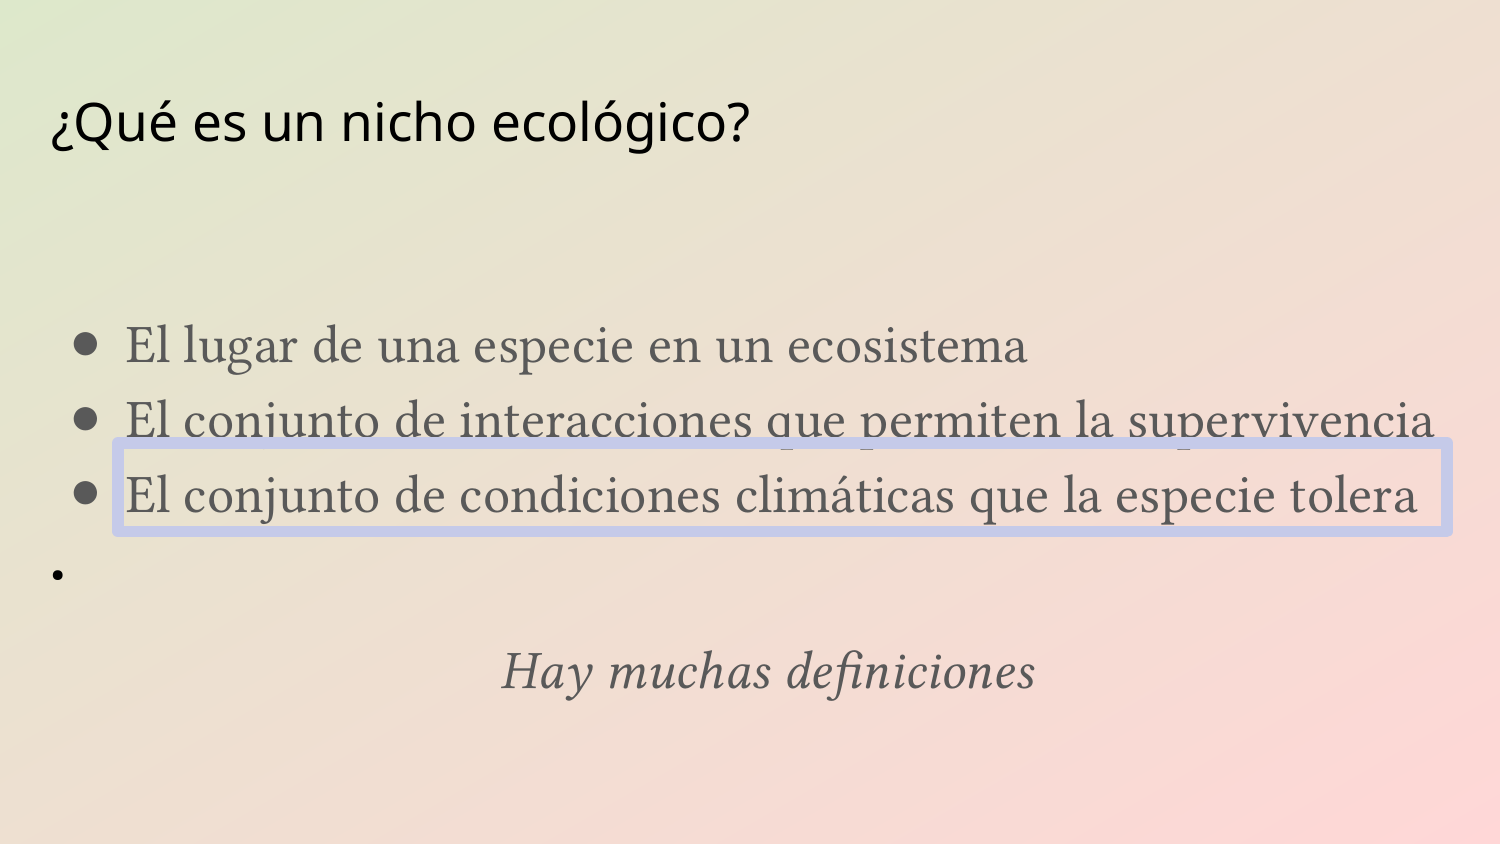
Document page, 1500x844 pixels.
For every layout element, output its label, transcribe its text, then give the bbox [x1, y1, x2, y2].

list El lugar de una especie en un ecosistema El conjunto de interacciones que permiten la supervivencia El conjunto de condiciones climáticas que la especie tolera Hay muchas definiciones [124, 449, 1441, 526]
title ¿Qué es un nicho ecológico? [51, 72, 1449, 167]
list El lugar de una especie en un ecosistema El conjunto de interacciones que permiten la supervivencia El conjunto de condiciones climáticas que la especie tolera Hay muchas definiciones [51, 283, 1449, 844]
